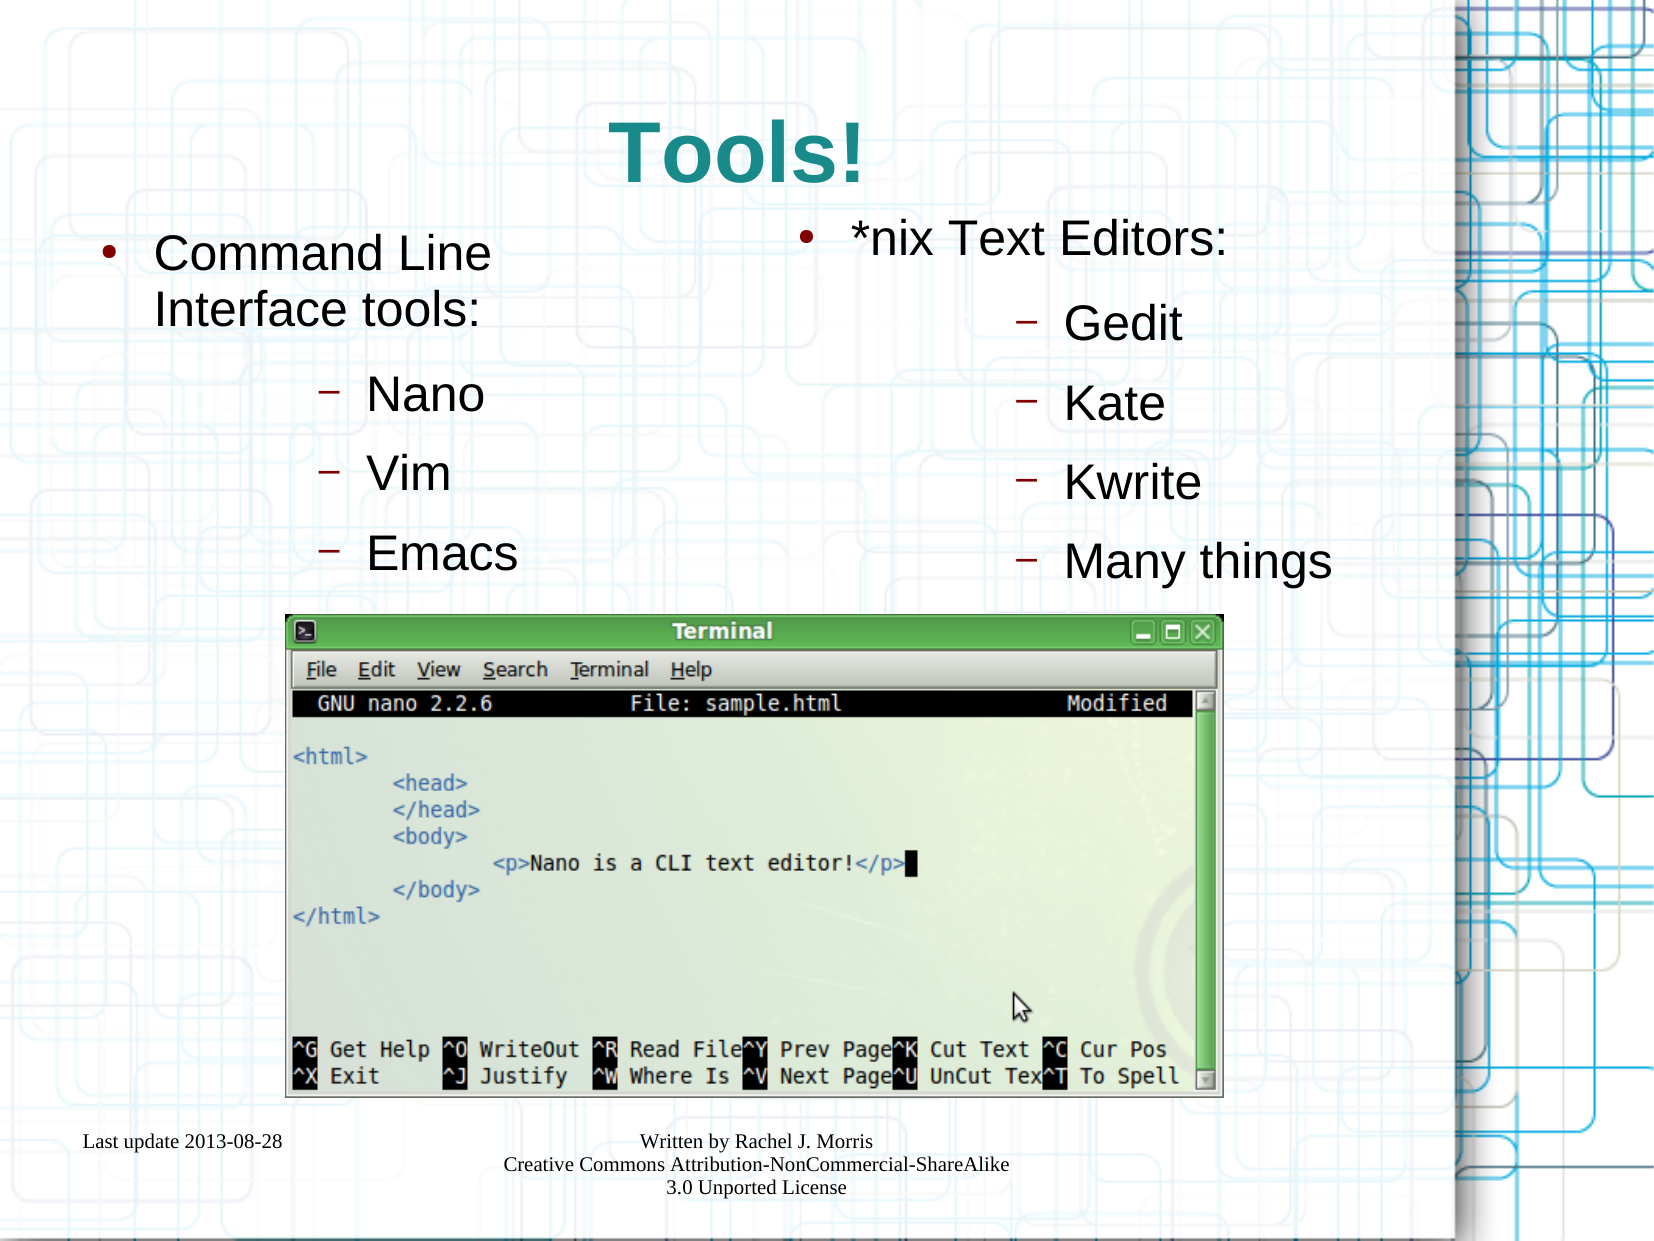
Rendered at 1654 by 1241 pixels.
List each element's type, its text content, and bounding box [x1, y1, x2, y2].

list Command Line Interface tools: Nano Vim Emacs [82, 225, 676, 661]
list *nix Text Editors: Gedit Kate Kwrite Many things [780, 210, 1373, 590]
picture [0, 0, 1654, 1241]
title Tools! [59, 49, 1418, 257]
